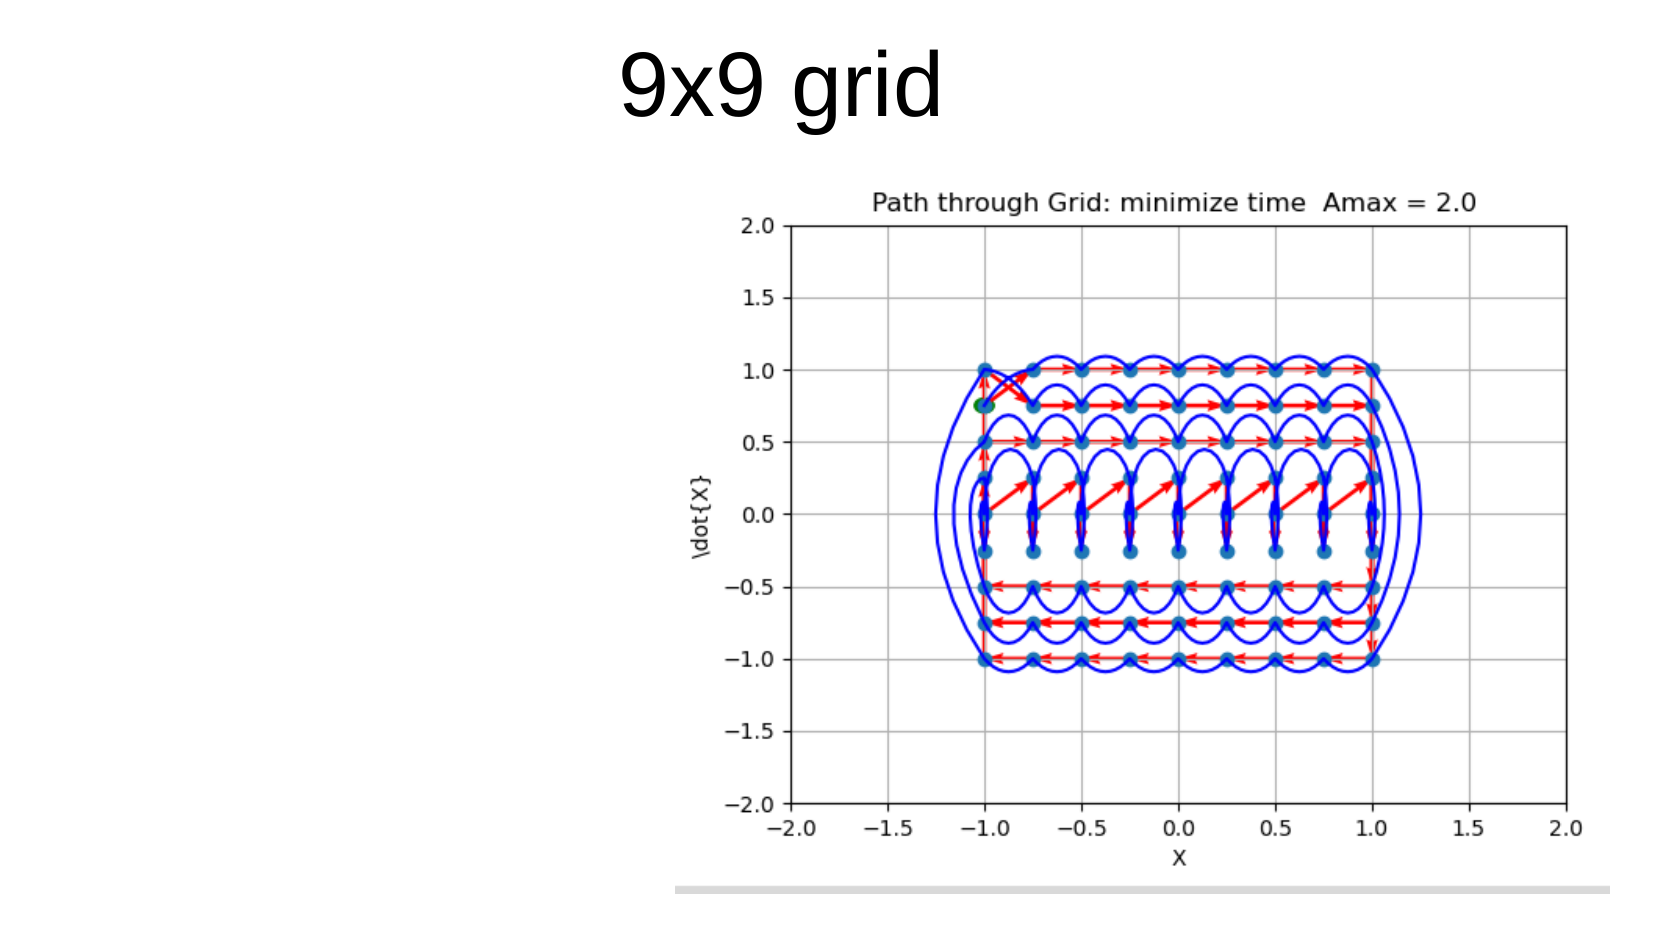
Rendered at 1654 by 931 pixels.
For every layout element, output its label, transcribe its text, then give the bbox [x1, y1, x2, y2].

title 9x9 grid [37, 7, 1526, 163]
picture [675, 149, 1610, 894]
